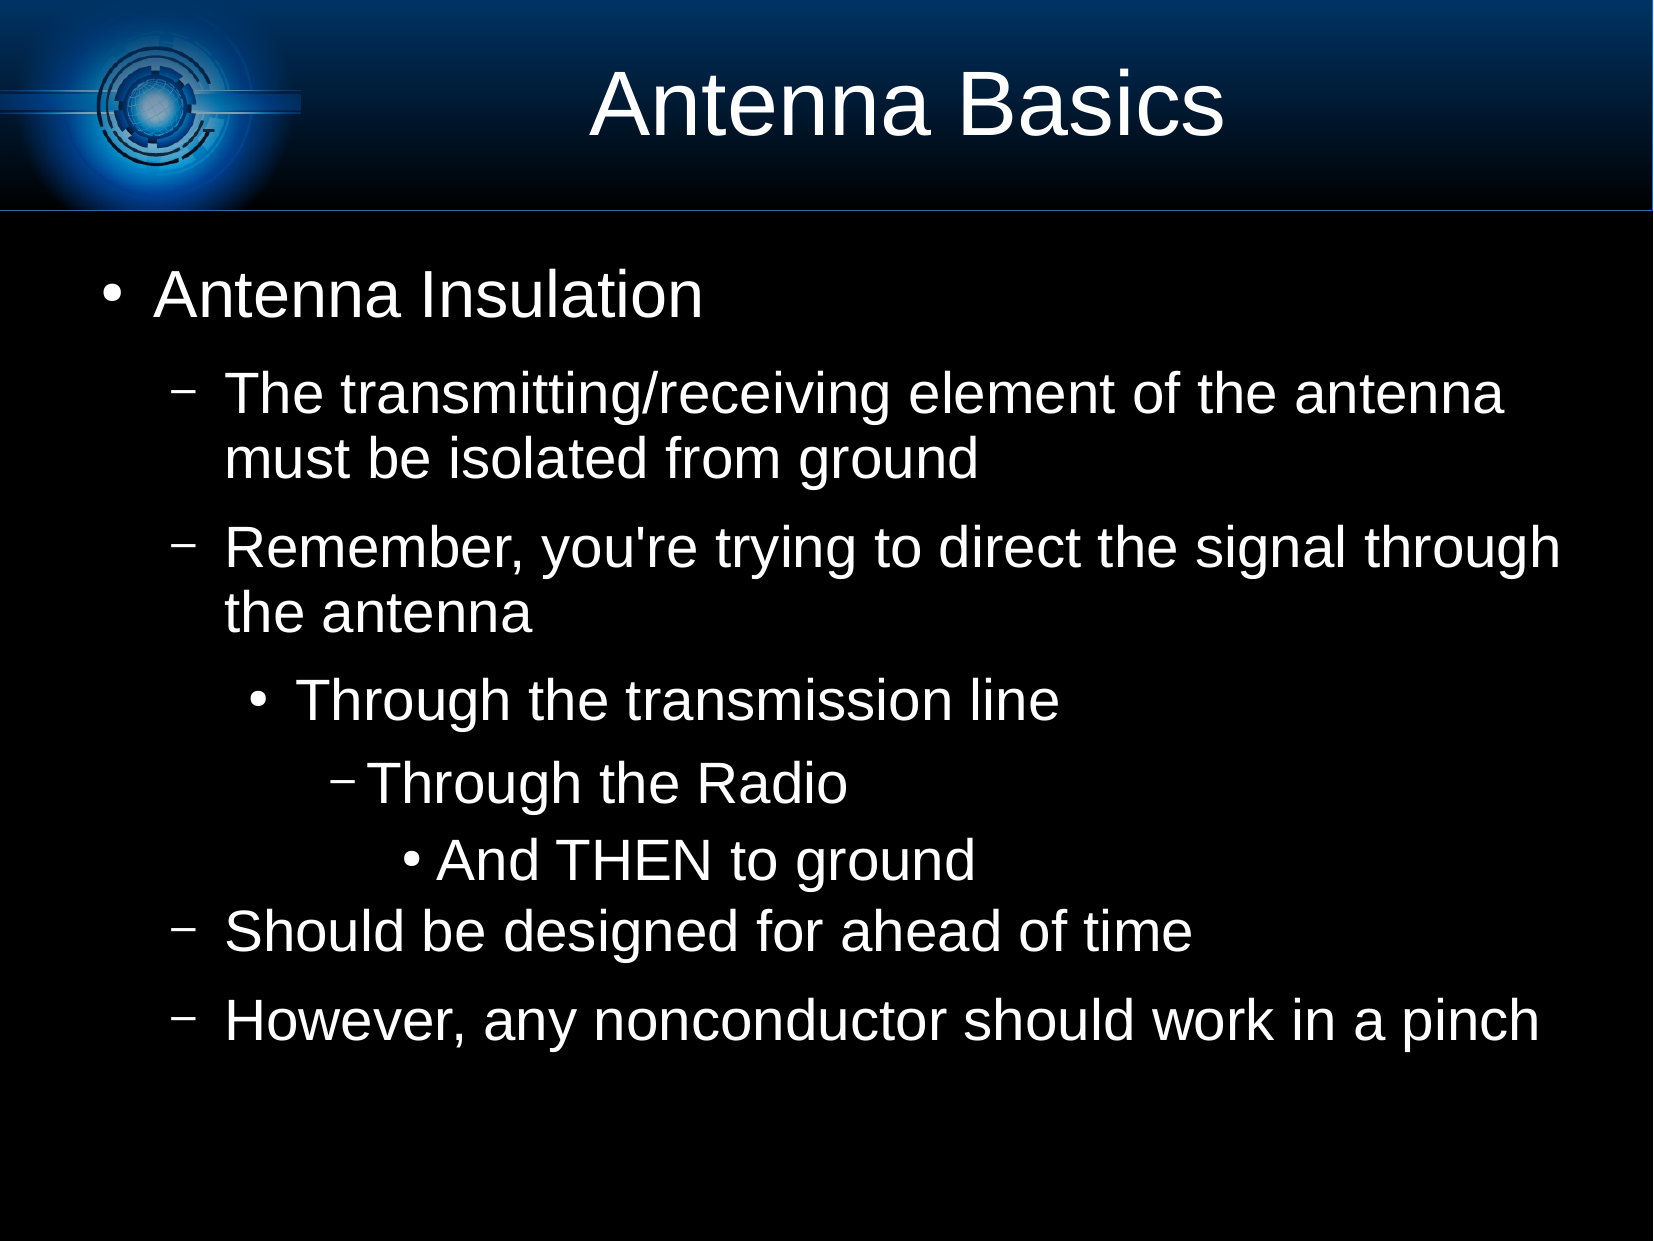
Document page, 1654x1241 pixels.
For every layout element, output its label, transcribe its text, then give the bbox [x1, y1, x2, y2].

title Antenna Basics [165, 0, 1653, 208]
picture [0, 87, 301, 210]
list Antenna Insulation The transmitting/receiving element of the antenna must be isolated from ground Remember, you're trying to direct the signal through the antenna Through the transmission line Through the Radio And THEN to ground Should be designed for ahead of time However, any nonconductor should work in a pinch [82, 256, 1571, 1156]
